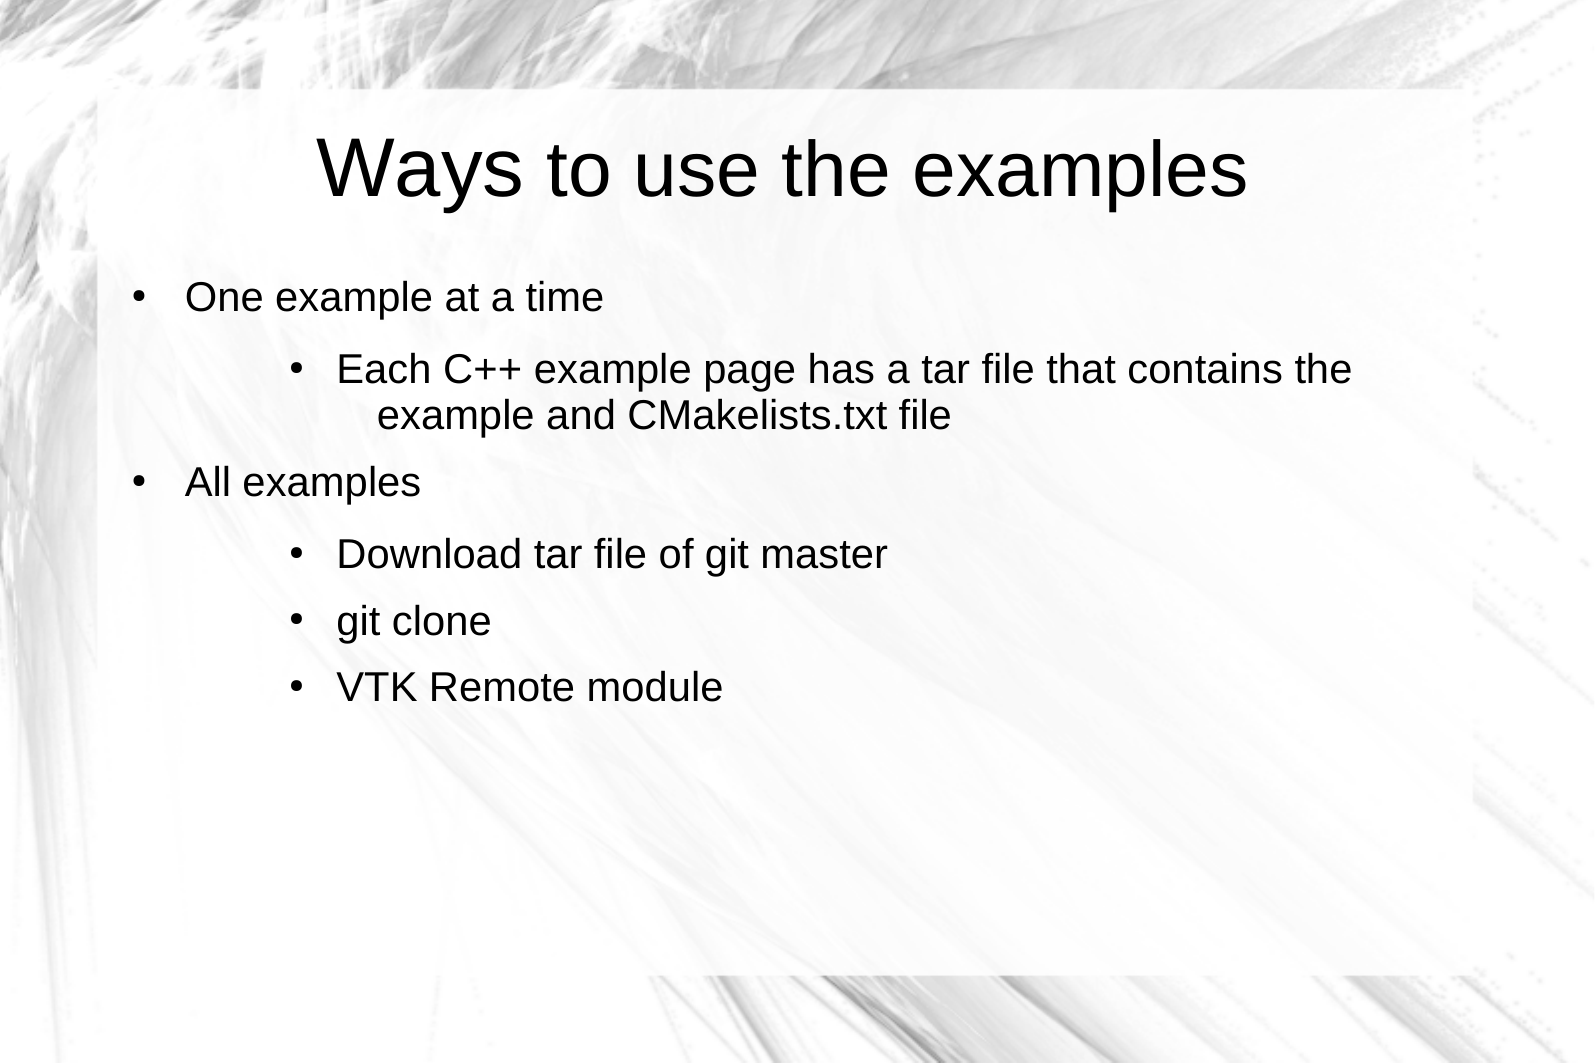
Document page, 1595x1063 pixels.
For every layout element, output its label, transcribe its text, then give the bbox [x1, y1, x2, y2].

picture [0, 0, 1595, 1063]
list One example at a time Each C++ example page has a tar file that contains the example and CMakelists.txt file All examples Download tar file of git master git clone VTK Remote module [113, 274, 1515, 828]
title Ways to use the examples [113, 96, 1453, 241]
